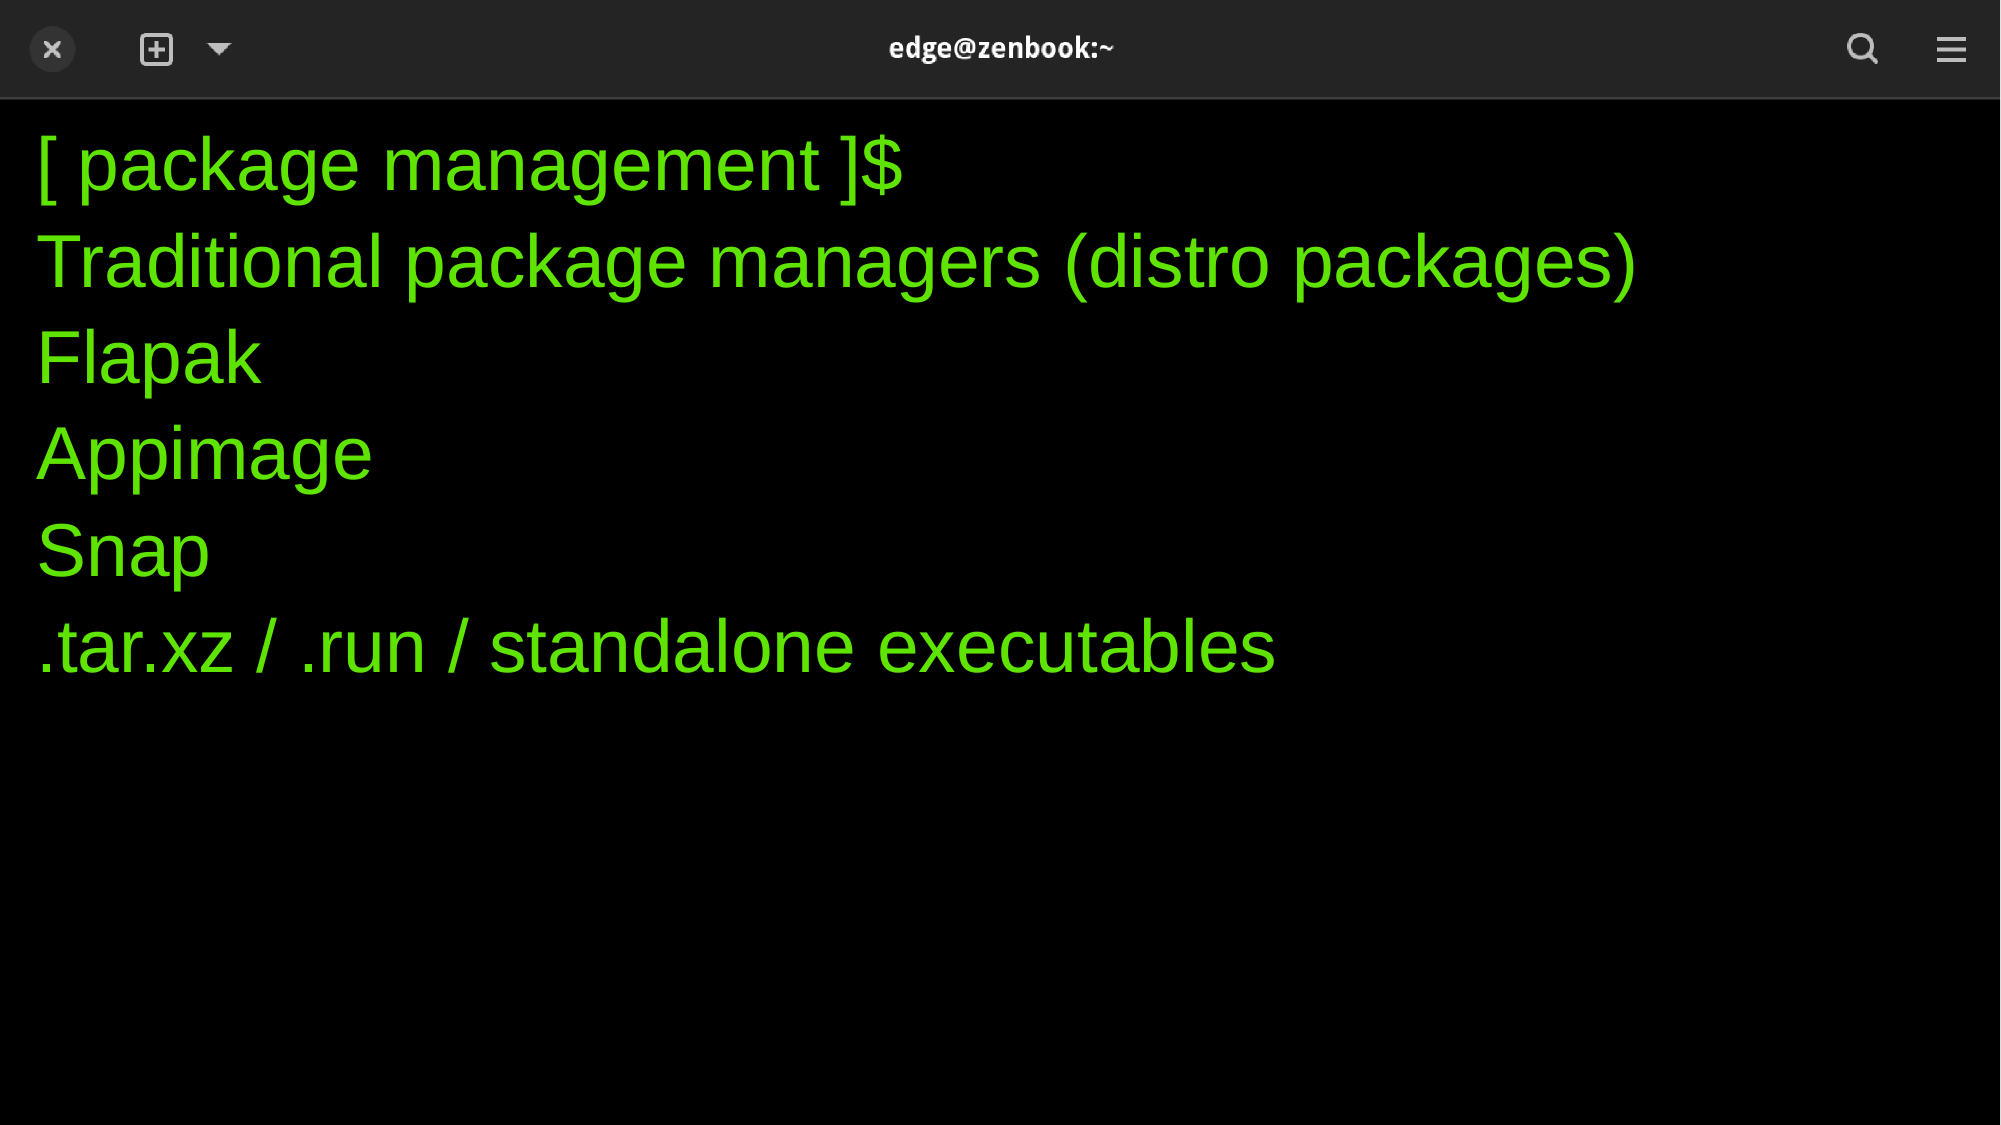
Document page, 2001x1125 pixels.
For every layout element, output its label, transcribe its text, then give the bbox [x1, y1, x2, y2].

subtitle [ package management ]$ Traditional package managers (distro packages) Flapak Appimage Snap .tar.xz / .run / standalone executables [21, 122, 1980, 1108]
picture [0, 0, 2001, 1125]
